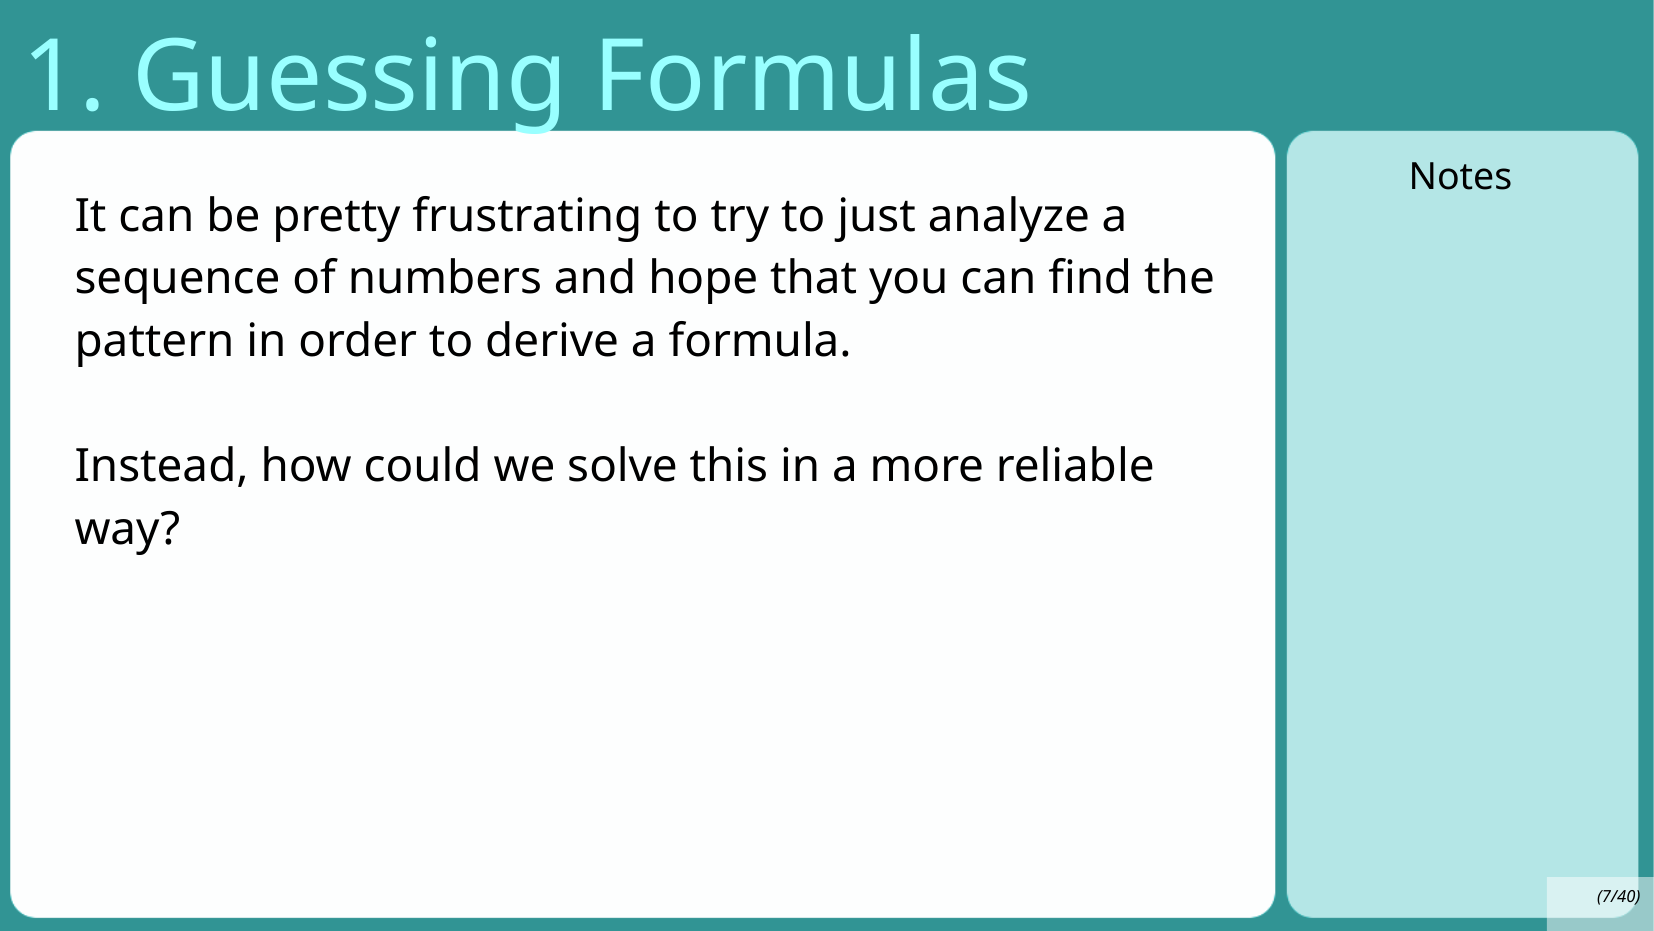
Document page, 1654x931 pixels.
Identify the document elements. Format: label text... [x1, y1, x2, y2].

title 1. Guessing Formulas [22, 13, 1511, 130]
text_box Notes [1290, 141, 1631, 661]
text_box (<number>/40) [1546, 877, 1654, 931]
text_box It can be pretty frustrating to try to just analyze a sequence of numbers and hope that you can find the pattern in order to derive a formula. Instead, how could we solve this in a more reliable way? [74, 182, 1244, 595]
picture [0, 0, 1654, 931]
